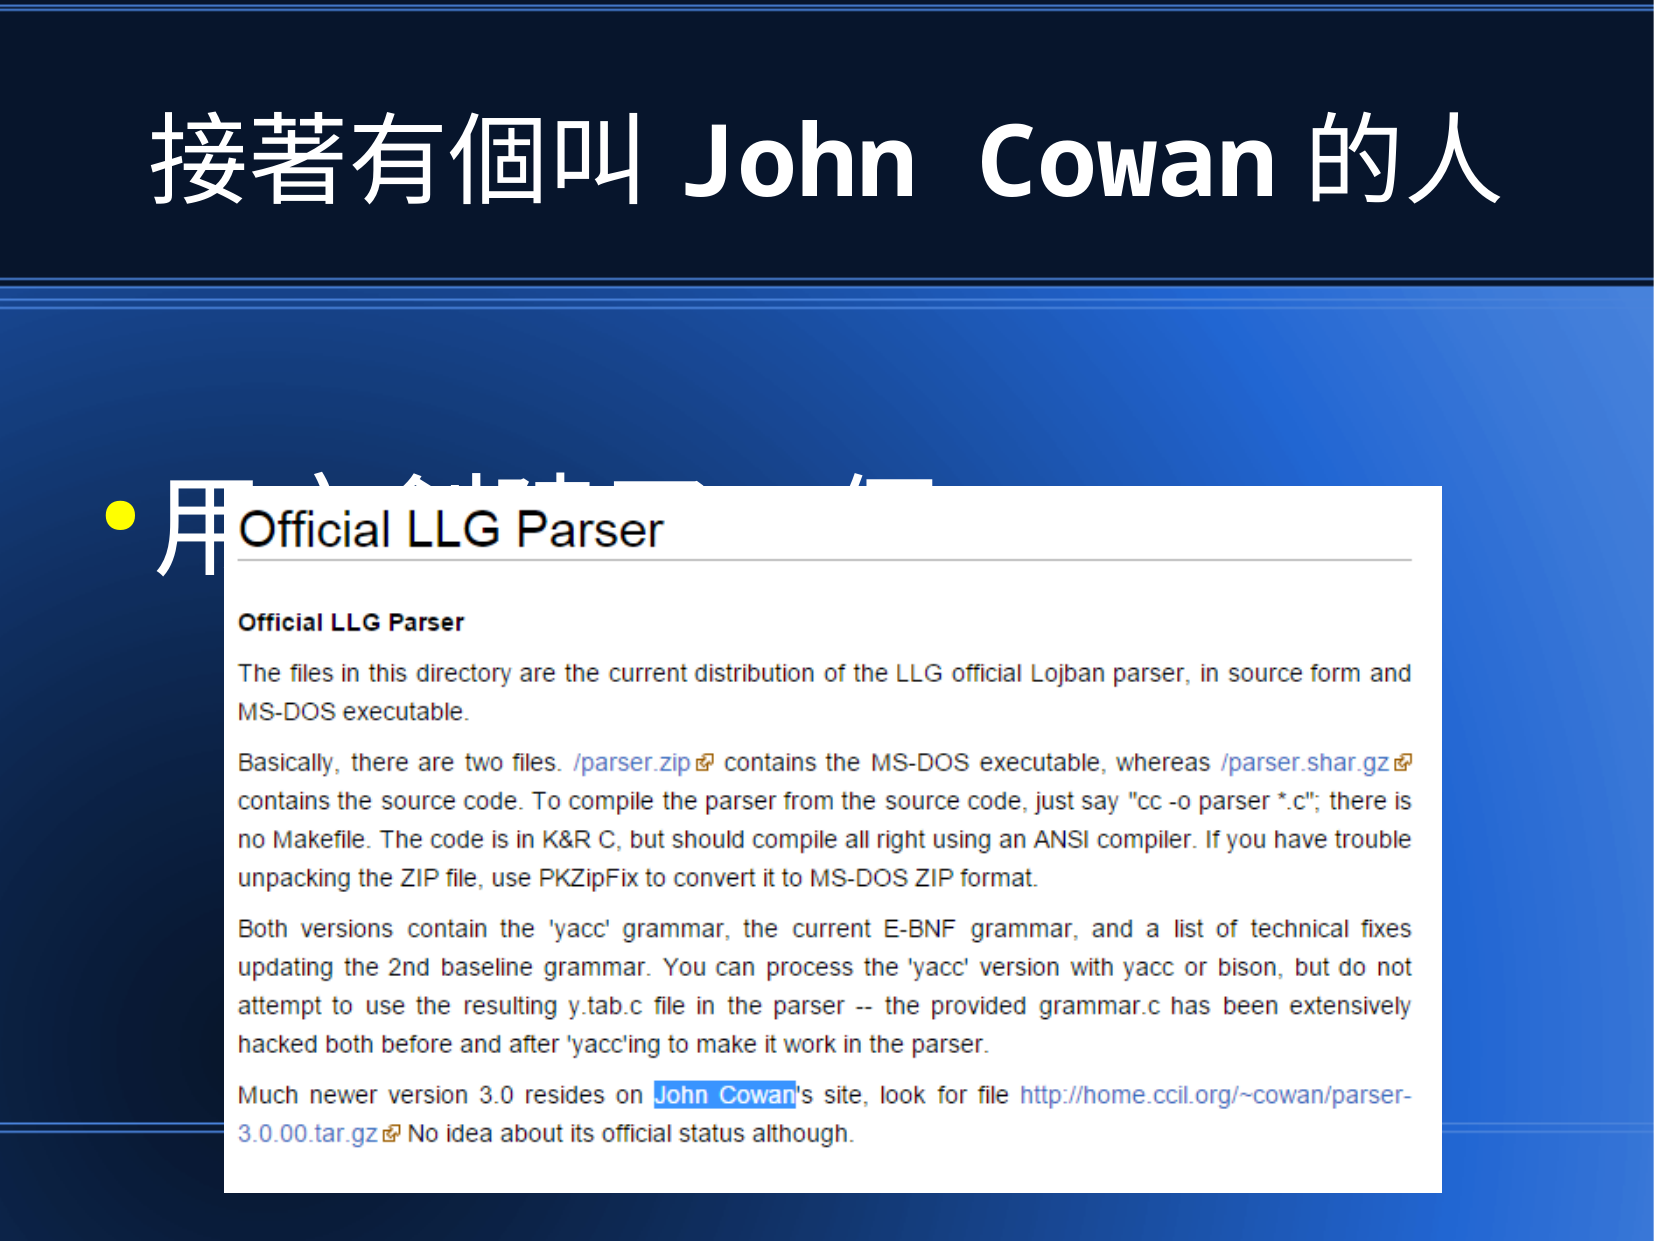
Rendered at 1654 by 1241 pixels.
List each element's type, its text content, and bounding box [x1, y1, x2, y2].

picture [0, 0, 1654, 1241]
title 接著有個叫John Cowan的人 [82, 49, 1571, 257]
list 用它創建了一個 parser [82, 355, 1571, 1241]
picture [224, 486, 1442, 1193]
